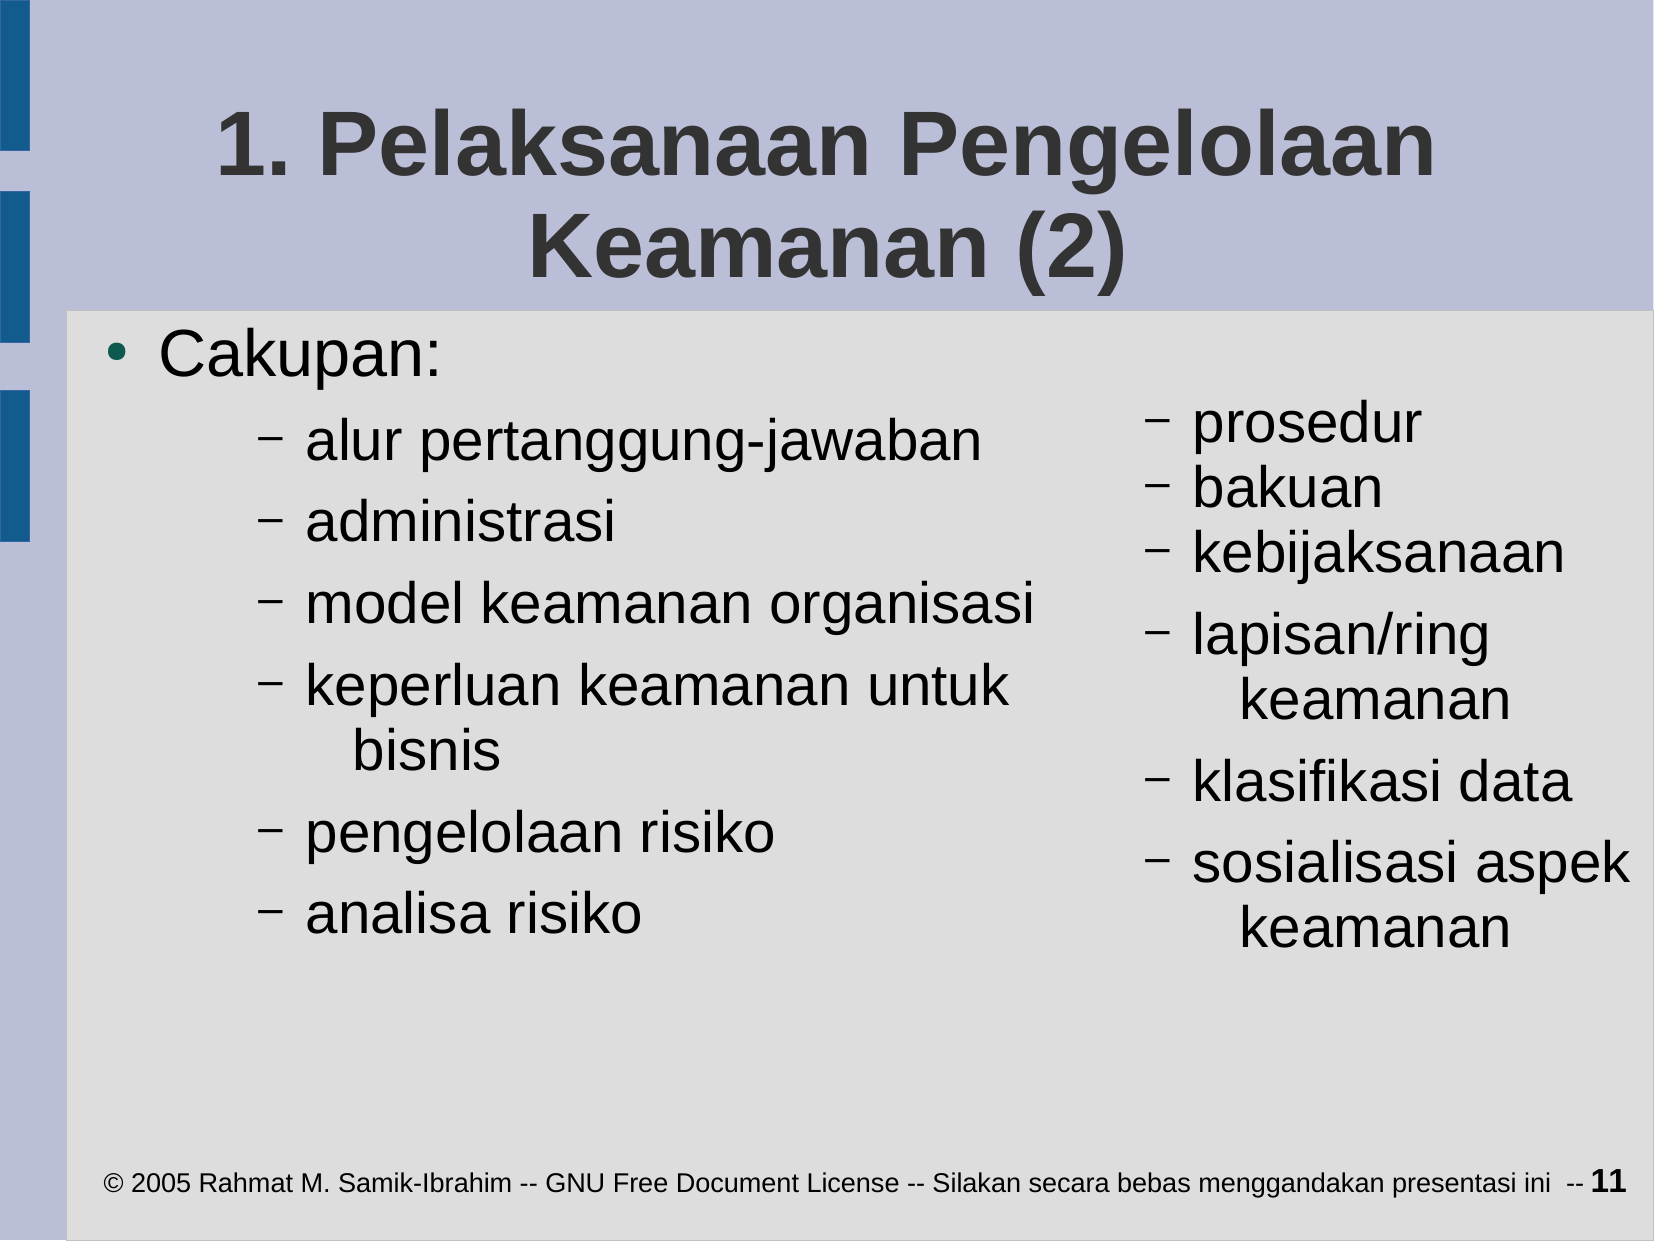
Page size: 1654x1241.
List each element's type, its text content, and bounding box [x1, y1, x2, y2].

list Cakupan: alur pertanggung-jawaban administrasi model keamanan organisasi keperluan keamanan untuk bisnis pengelolaan risiko analisa risiko [69, 316, 1053, 1098]
title 1. Pelaksanaan Pengelolaan Keamanan (2) [121, 91, 1534, 299]
list prosedur bakuan kebijaksanaan lapisan/ring keamanan klasifikasi data sosialisasi aspek keamanan [956, 389, 1646, 1172]
